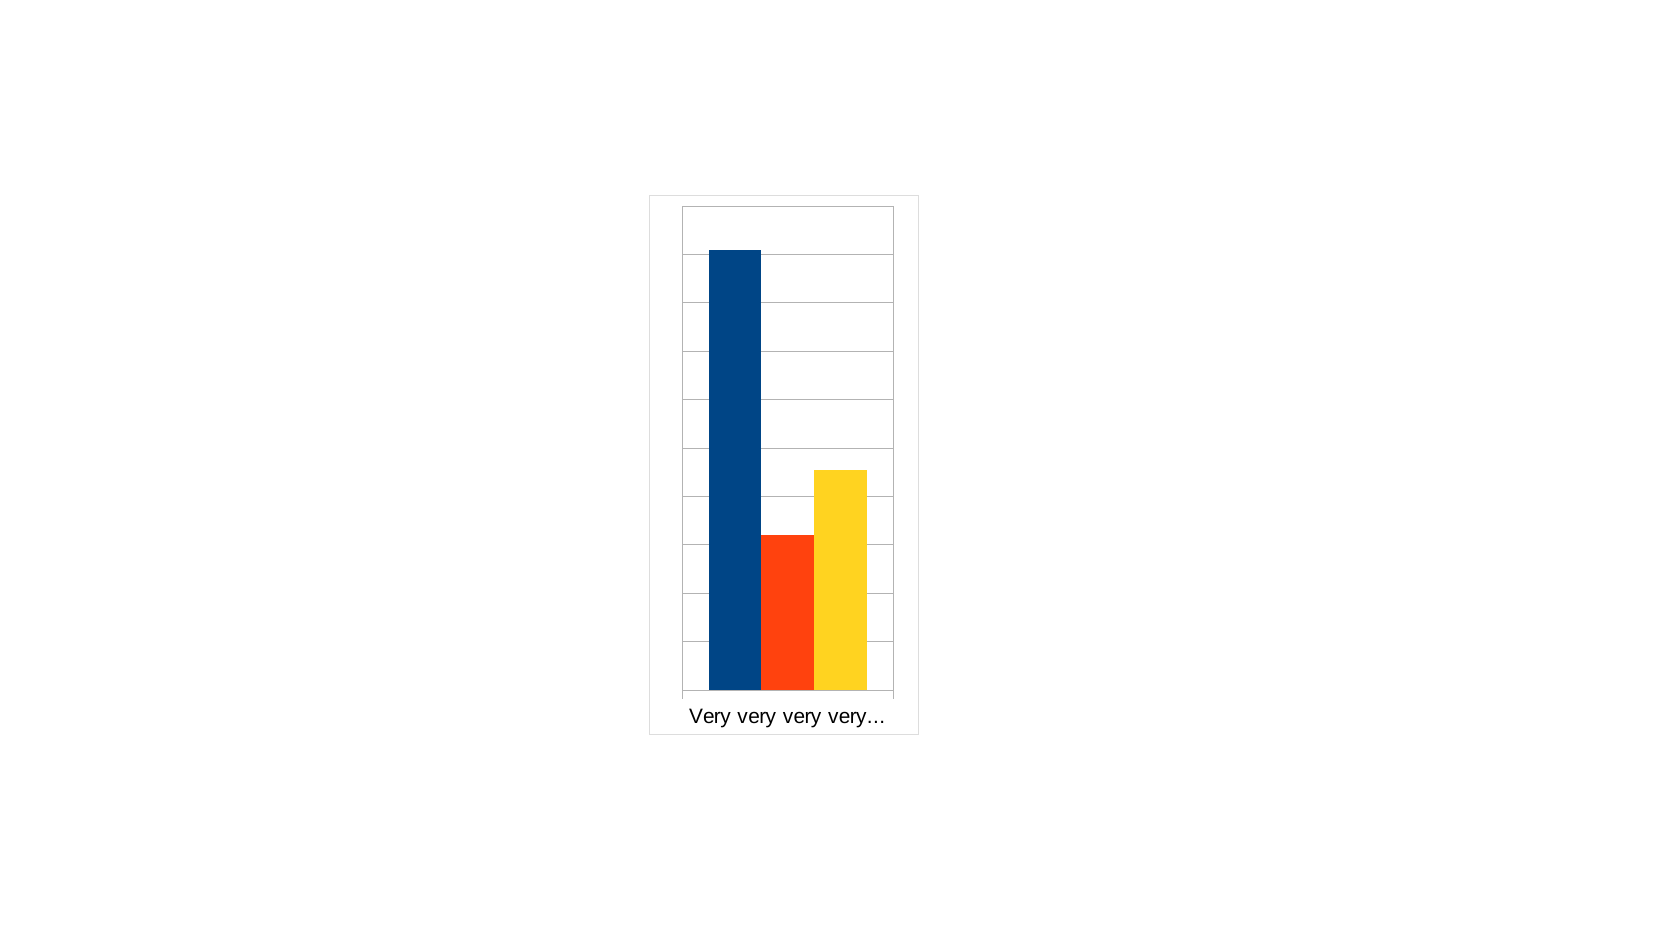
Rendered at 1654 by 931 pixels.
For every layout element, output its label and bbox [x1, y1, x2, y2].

chart [649, 195, 919, 735]
